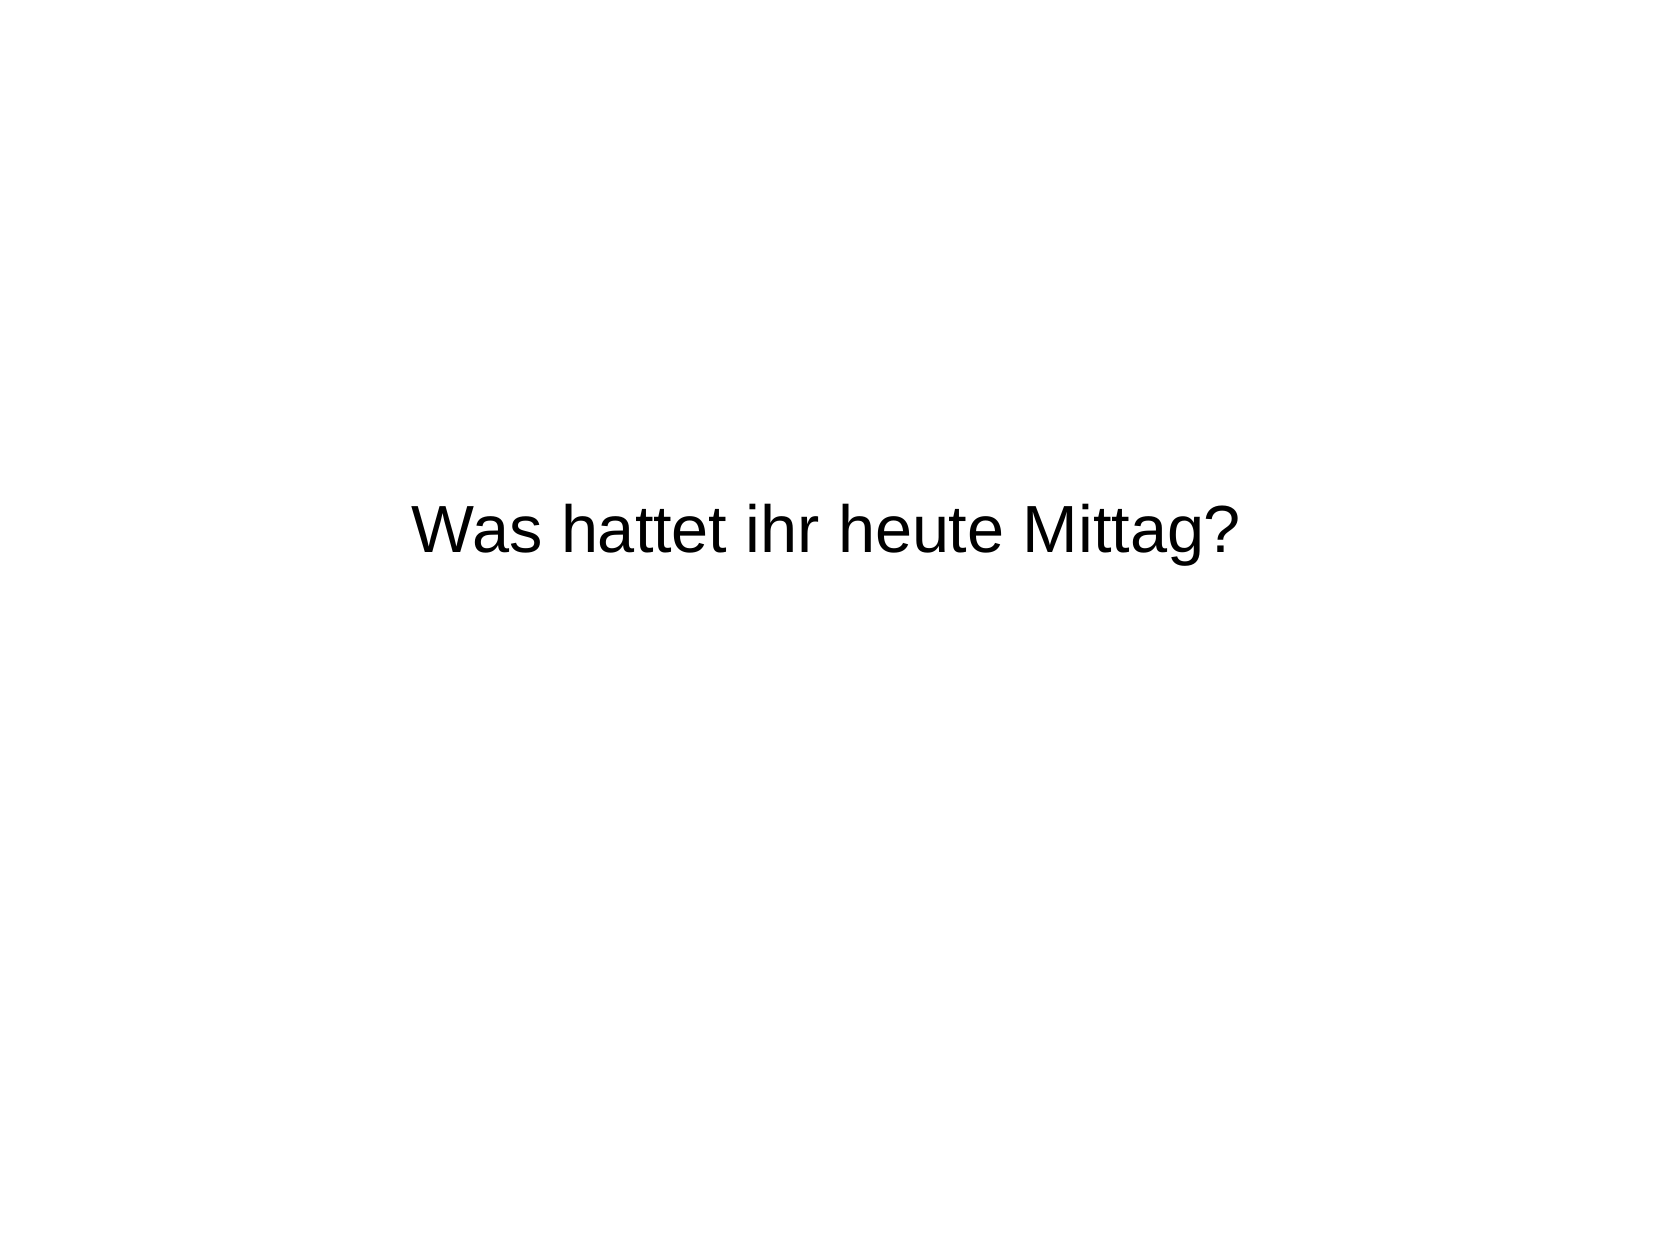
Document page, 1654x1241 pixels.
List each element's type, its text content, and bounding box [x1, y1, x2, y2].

subtitle Was hattet ihr heute Mittag? [82, 49, 1571, 1010]
